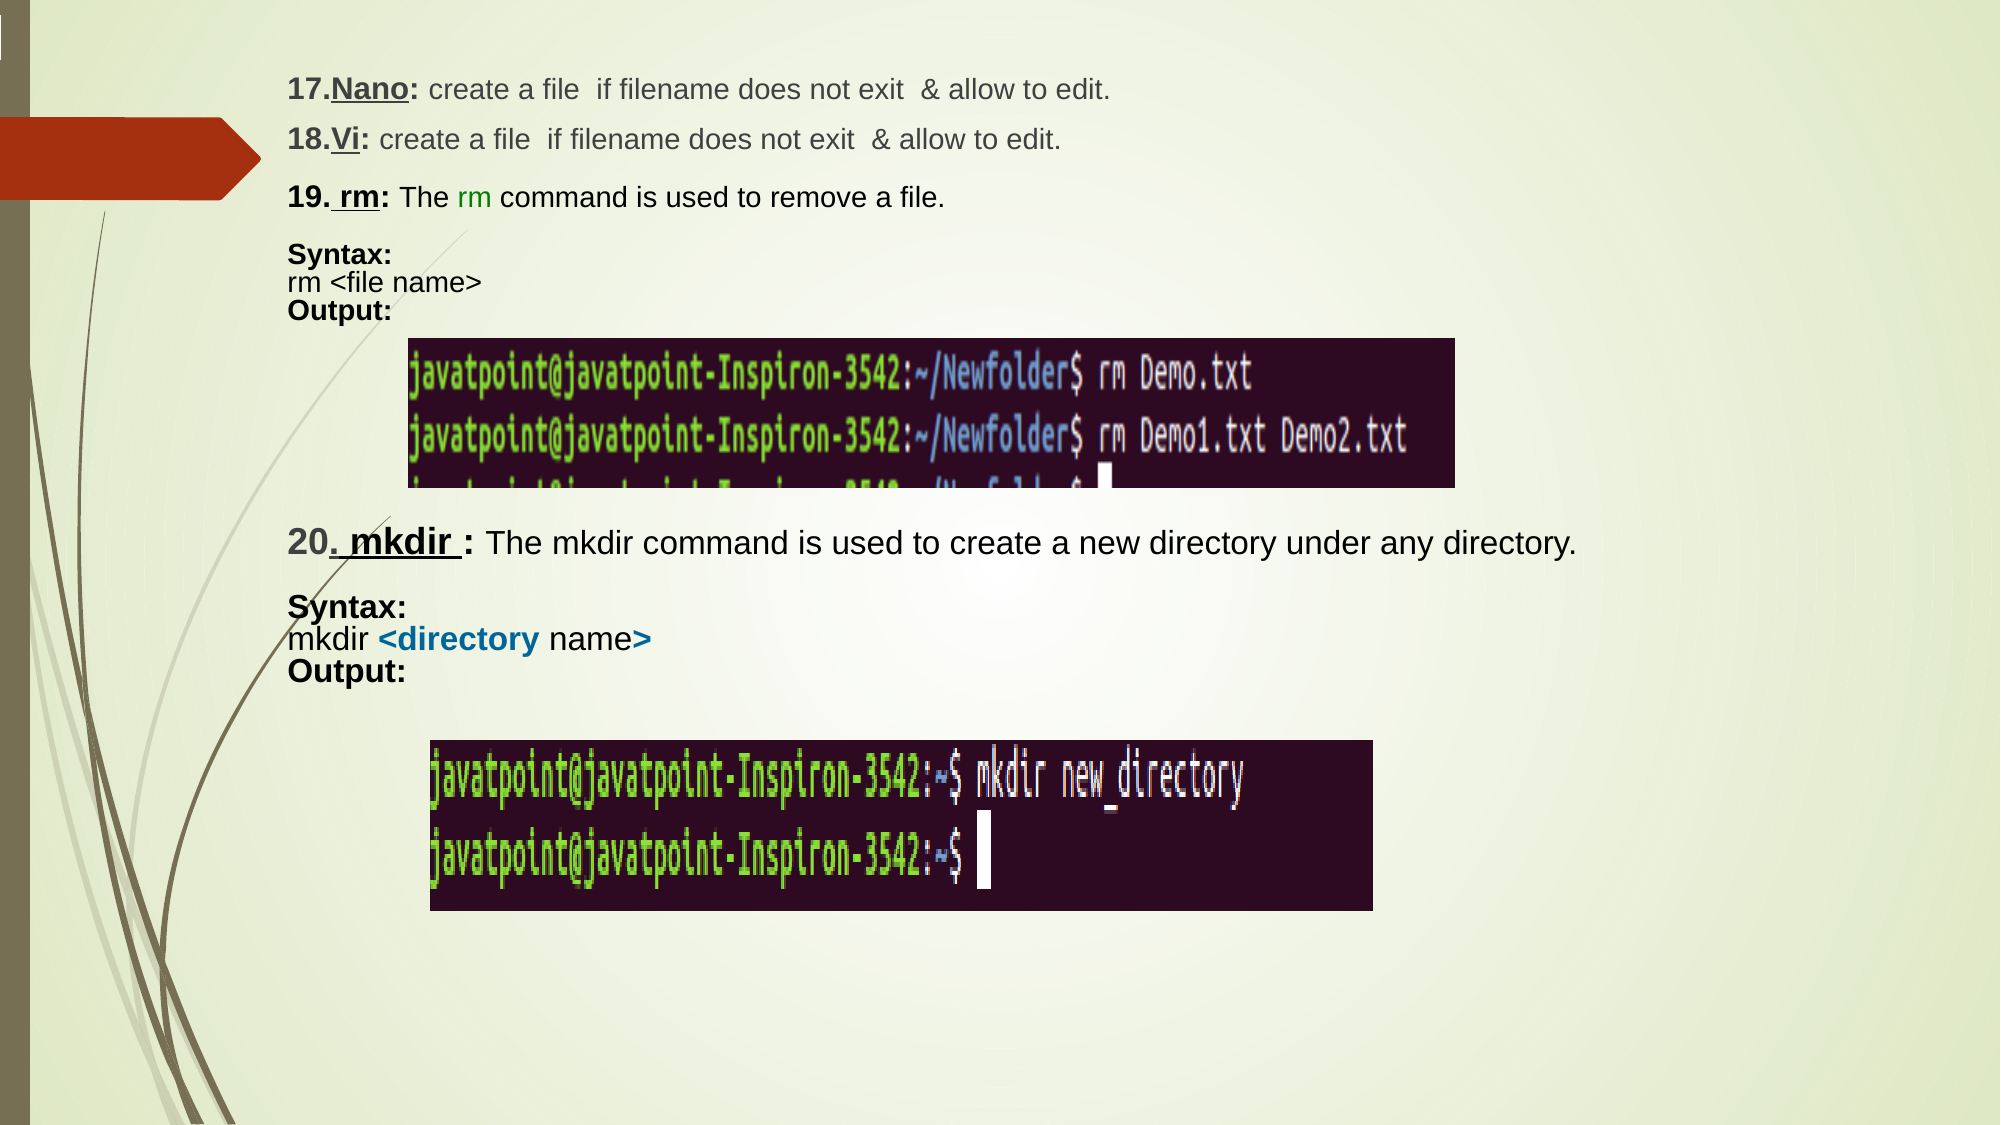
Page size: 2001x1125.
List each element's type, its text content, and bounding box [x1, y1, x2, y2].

list 17.Nano: create a file if filename does not exit & allow to edit. 18.Vi: create a file if filename does not exit & allow to edit. 19. rm: The rm command is used to remove a file. Syntax: rm <file name> Output: 20. mkdir : The mkdir command is used to create a new directory under any directory. Syntax: mkdir <directory name> Output: [272, 67, 1953, 1056]
picture [408, 338, 1455, 488]
picture [430, 740, 1373, 912]
